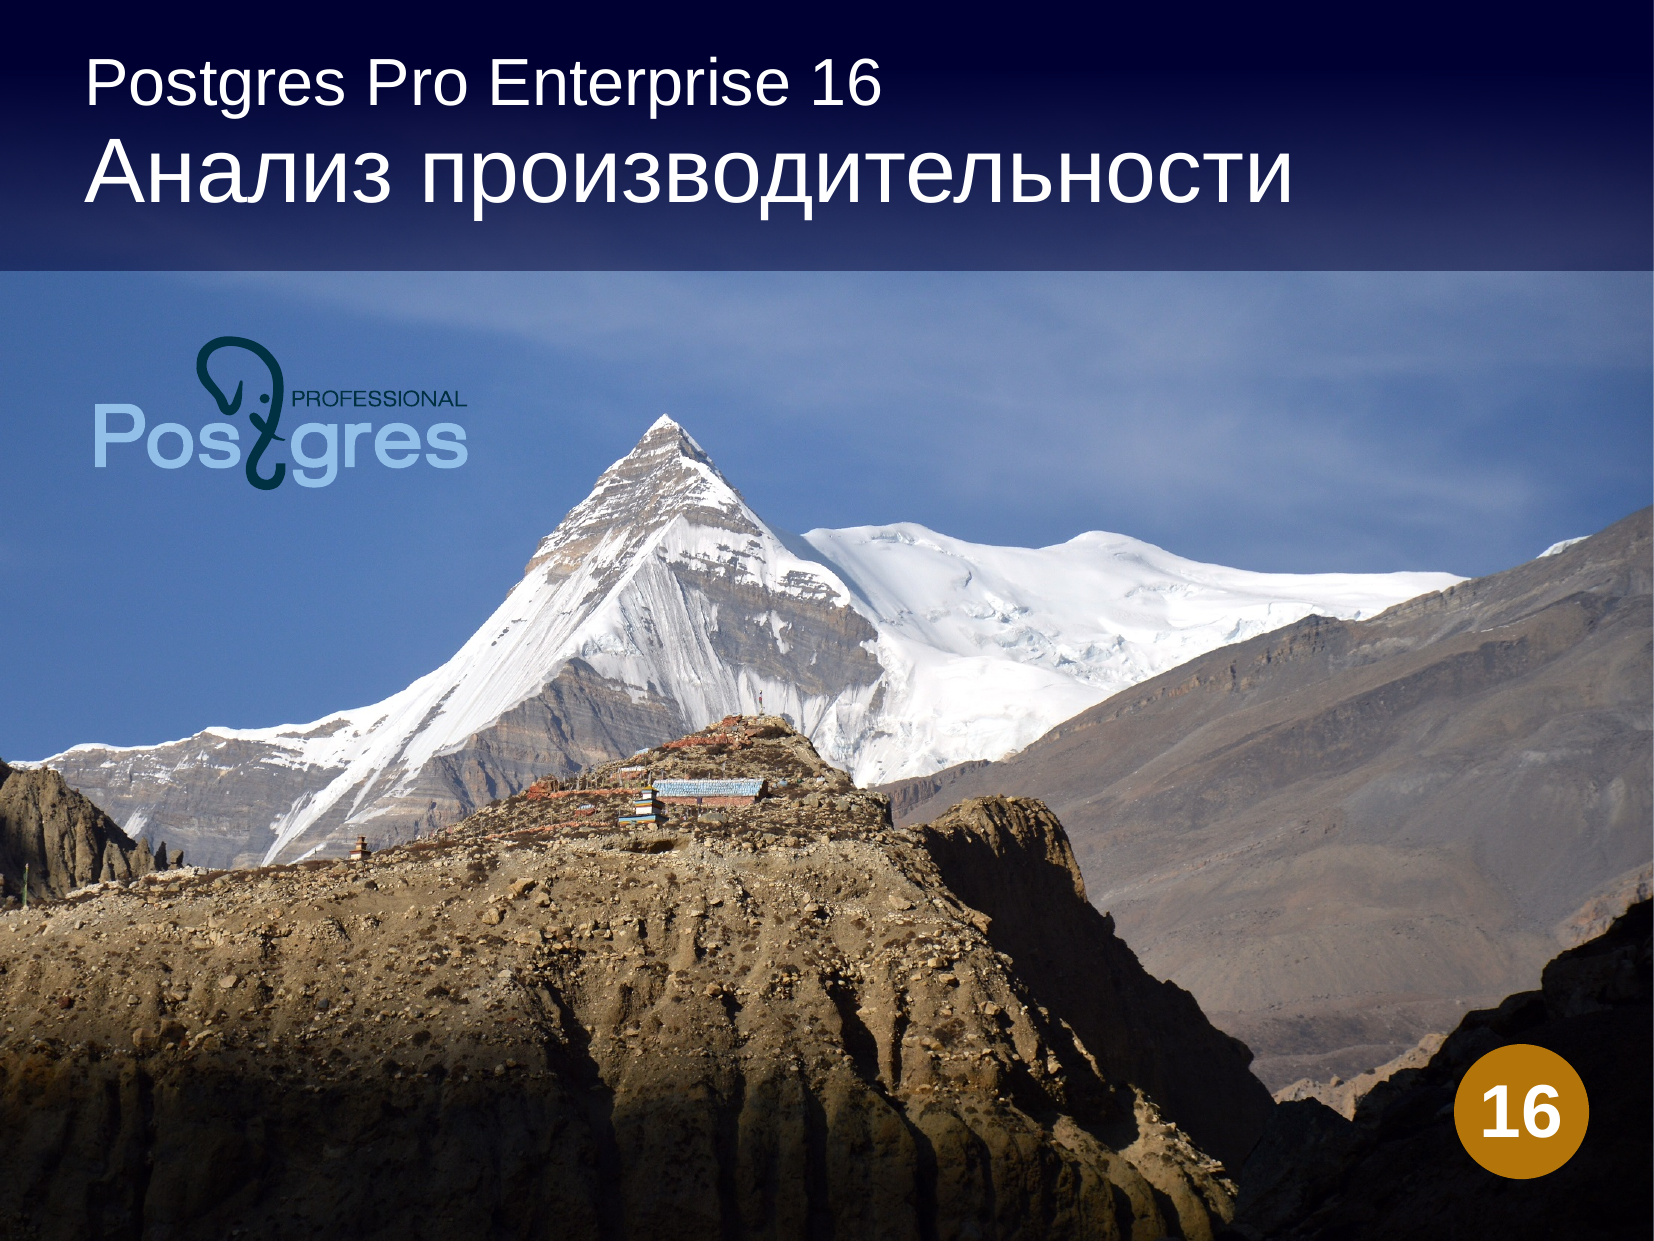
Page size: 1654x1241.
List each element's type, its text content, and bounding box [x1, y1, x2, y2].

text_box 16 [1454, 1044, 1590, 1180]
title Postgres Pro Enterprise 16 Анализ производительности [84, 44, 1636, 251]
picture [0, 271, 1654, 1241]
